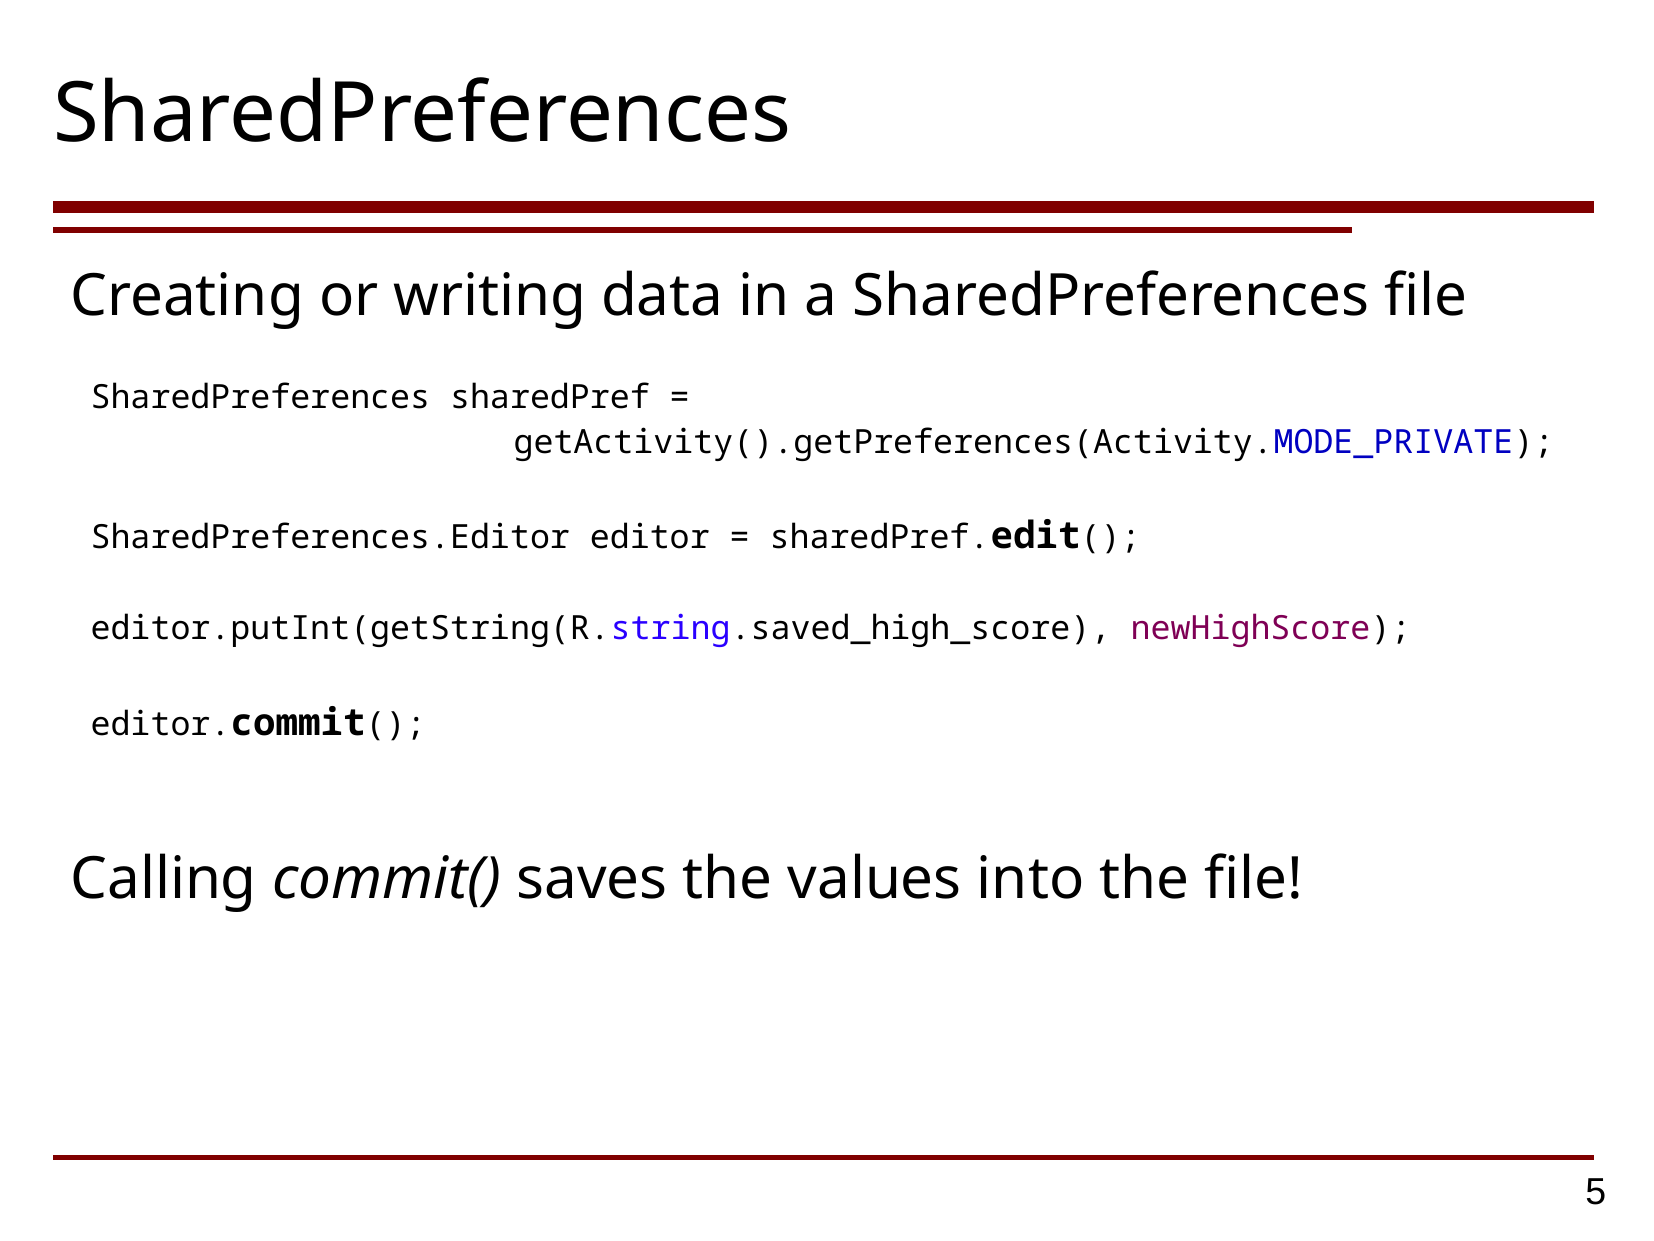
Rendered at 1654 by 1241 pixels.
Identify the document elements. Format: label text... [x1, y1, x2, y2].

subtitle SharedPreferences [53, 48, 1542, 172]
text_box Creating or writing data in a SharedPreferences file SharedPreferences sharedPref = getActivity().getPreferences(Activity.MODE_PRIVATE); SharedPreferences.Editor editor = sharedPref.edit(); editor.putInt(getString(R.string.saved_high_score), newHighScore); editor.commit(); Calling commit() saves the values into the file! [55, 246, 1568, 883]
text_box <número> [35, 1163, 1654, 1221]
